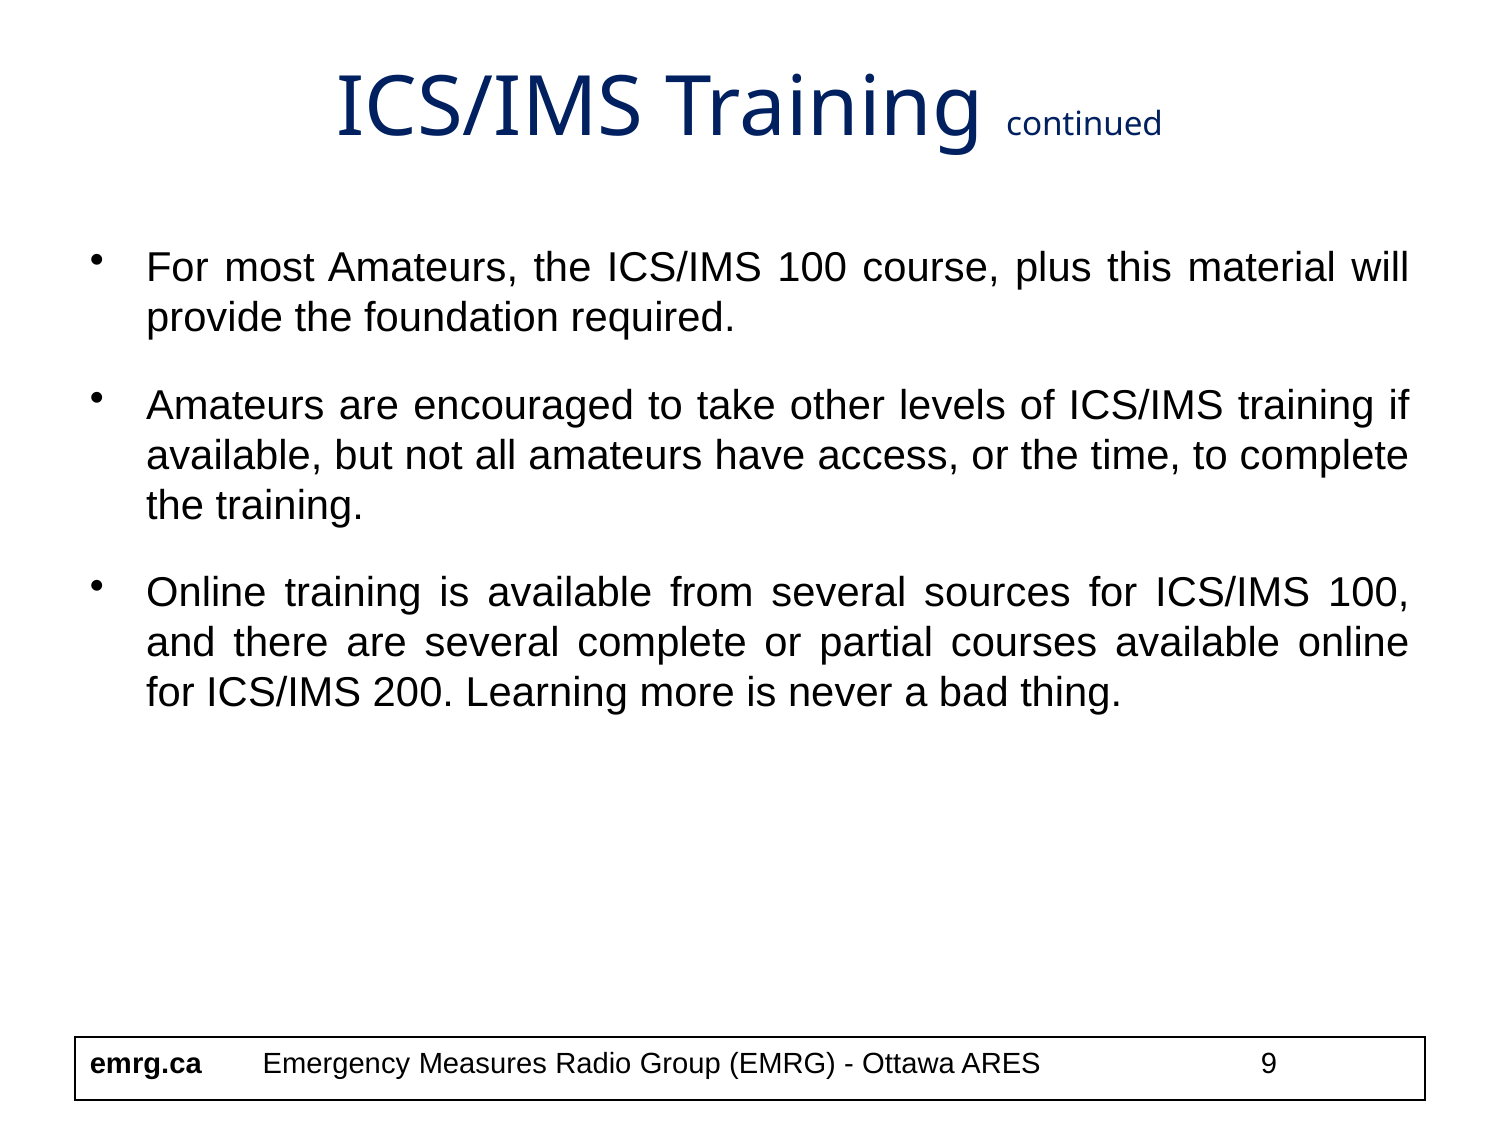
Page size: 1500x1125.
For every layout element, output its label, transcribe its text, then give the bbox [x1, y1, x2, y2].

slide_number <number> [1246, 1038, 1425, 1103]
footer Emergency Measures Radio Group (EMRG) - Ottawa ARES [247, 1038, 1238, 1103]
text_box For most Amateurs, the ICS/IMS 100 course, plus this material will provide the foundation required. Amateurs are encouraged to take other levels of ICS/IMS training if available, but not all amateurs have access, or the time, to complete the training. Online training is available from several sources for ICS/IMS 100, and there are several complete or partial courses available online for ICS/IMS 200. Learning more is never a bad thing. [74, 232, 1425, 1038]
text_box ICS/IMS Training continued [74, 45, 1425, 232]
